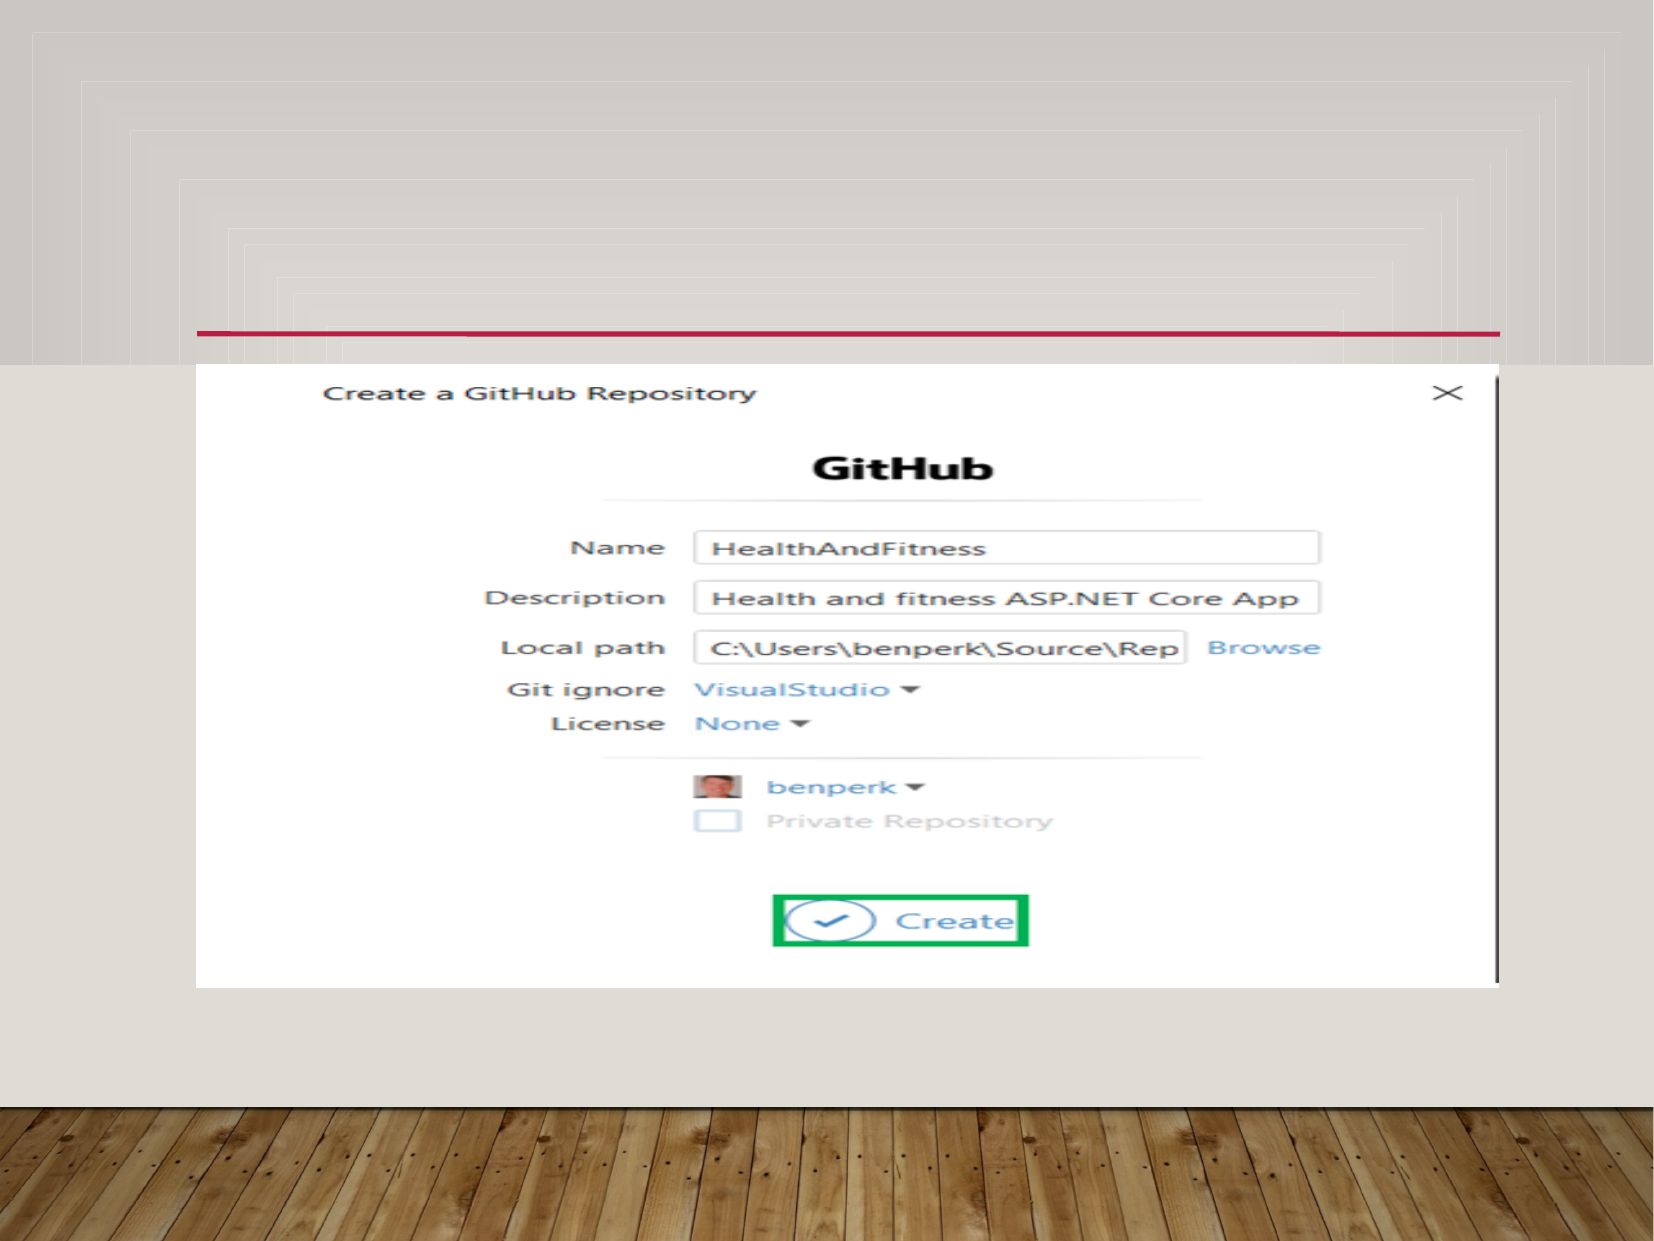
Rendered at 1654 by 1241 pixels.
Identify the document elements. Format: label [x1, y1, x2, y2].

picture [0, 1107, 1654, 1241]
picture [196, 364, 1499, 988]
